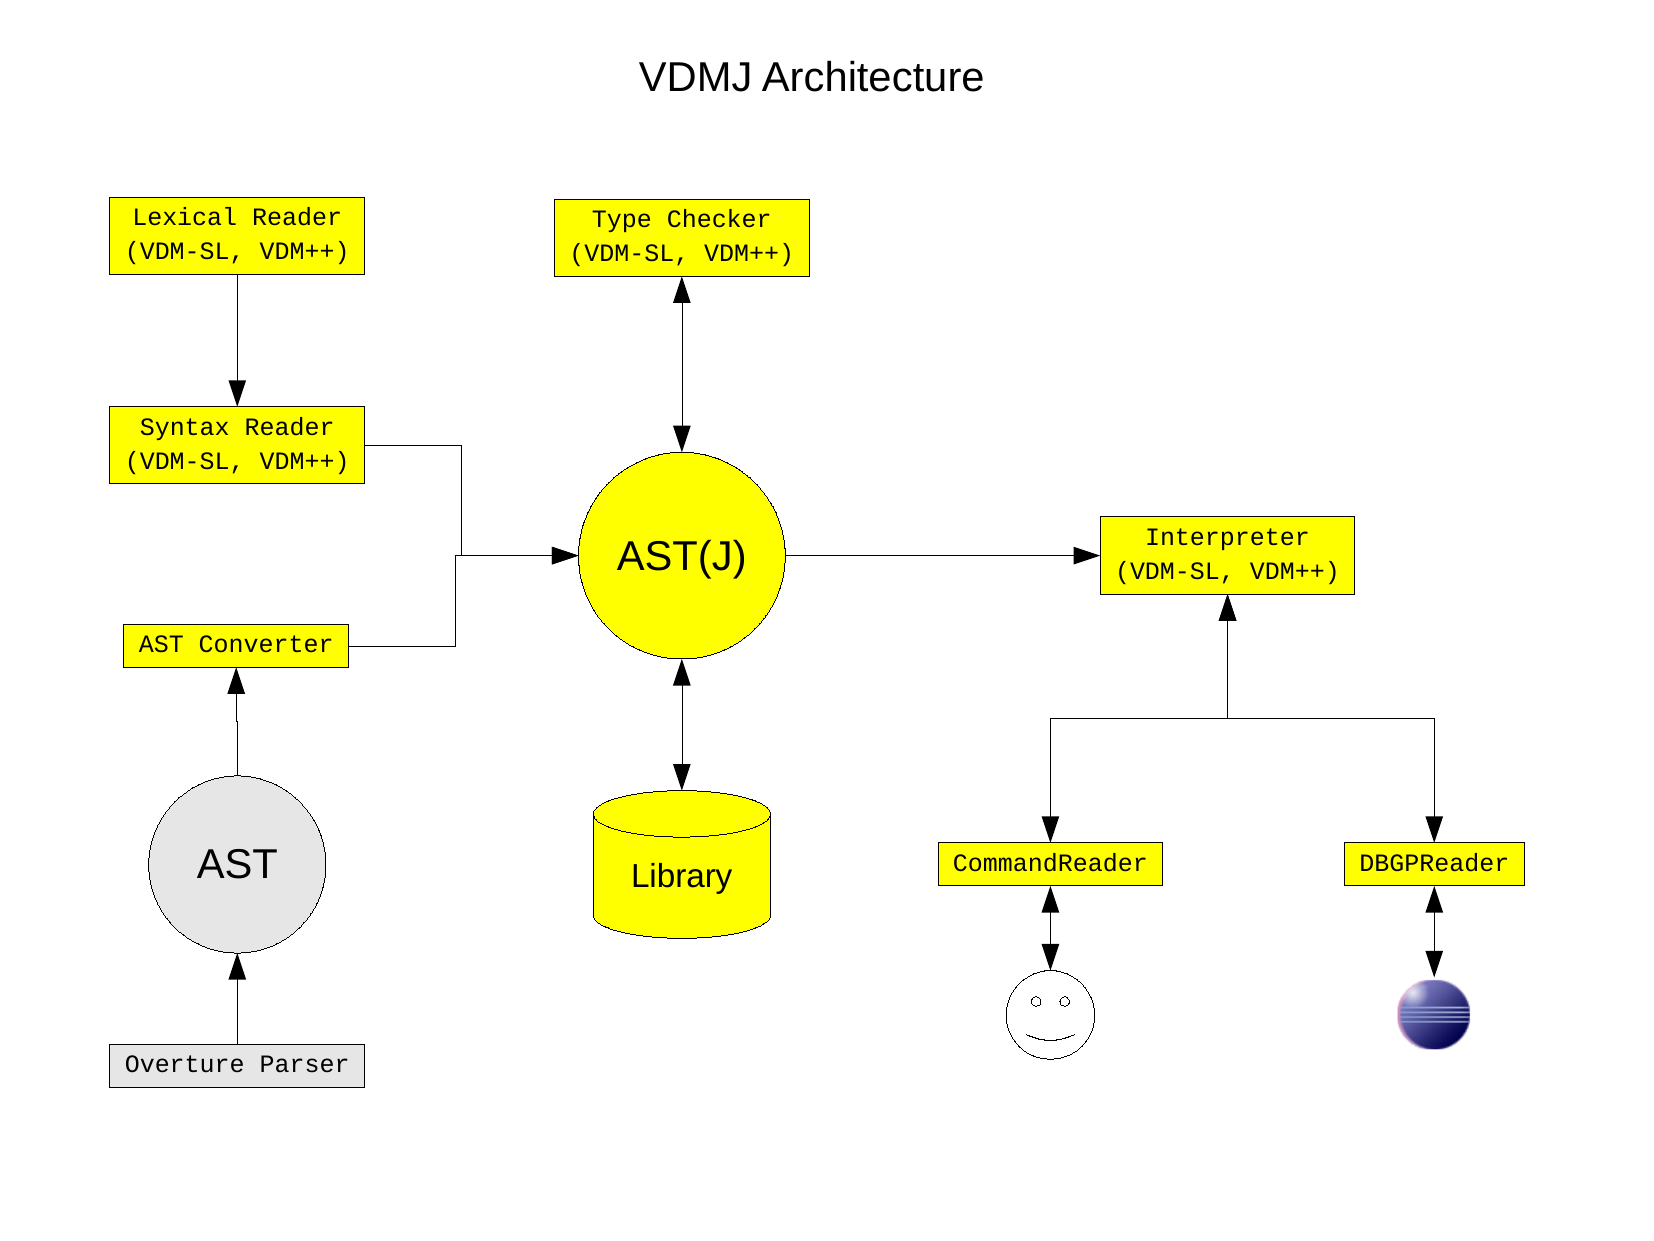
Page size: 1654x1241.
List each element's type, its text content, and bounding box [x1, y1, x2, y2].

text_box Type Checker (VDM-SL, VDM++) [554, 199, 810, 277]
picture [1396, 977, 1472, 1053]
text_box AST(J) [578, 452, 786, 659]
text_box Library [593, 790, 771, 939]
text_box AST [148, 775, 326, 954]
text_box Interpreter (VDM-SL, VDM++) [1100, 516, 1355, 595]
text_box DBGPReader [1344, 842, 1525, 886]
text_box AST Converter [123, 624, 349, 668]
text_box CommandReader [938, 842, 1163, 886]
text_box VDMJ Architecture [531, 29, 1093, 125]
text_box Syntax Reader (VDM-SL, VDM++) [109, 406, 365, 484]
text_box Overture Parser [109, 1044, 365, 1088]
text_box Lexical Reader (VDM-SL, VDM++) [109, 197, 365, 275]
